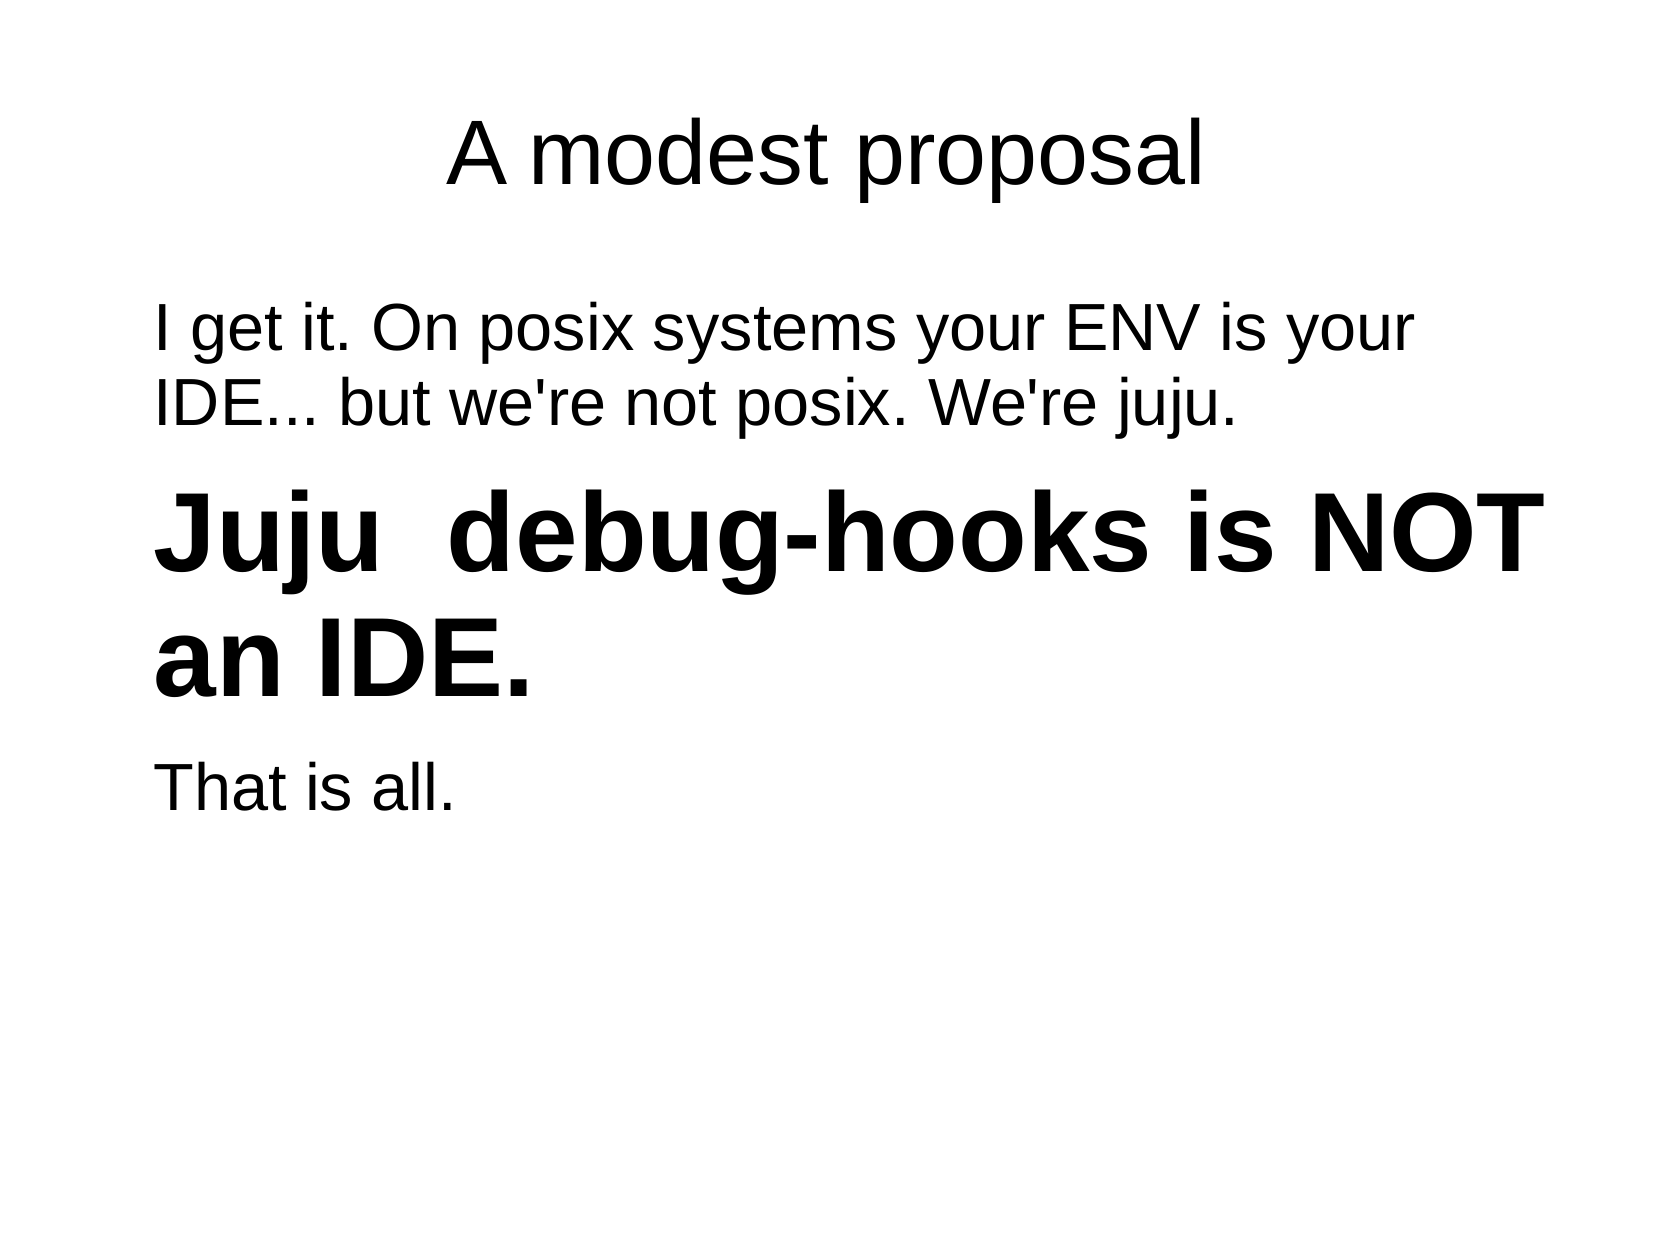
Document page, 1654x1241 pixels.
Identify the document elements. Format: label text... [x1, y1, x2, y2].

list I get it. On posix systems your ENV is your IDE... but we're not posix. We're juju. Juju debug-hooks is NOT an IDE. That is all. [82, 290, 1571, 1010]
title A modest proposal [82, 49, 1571, 257]
